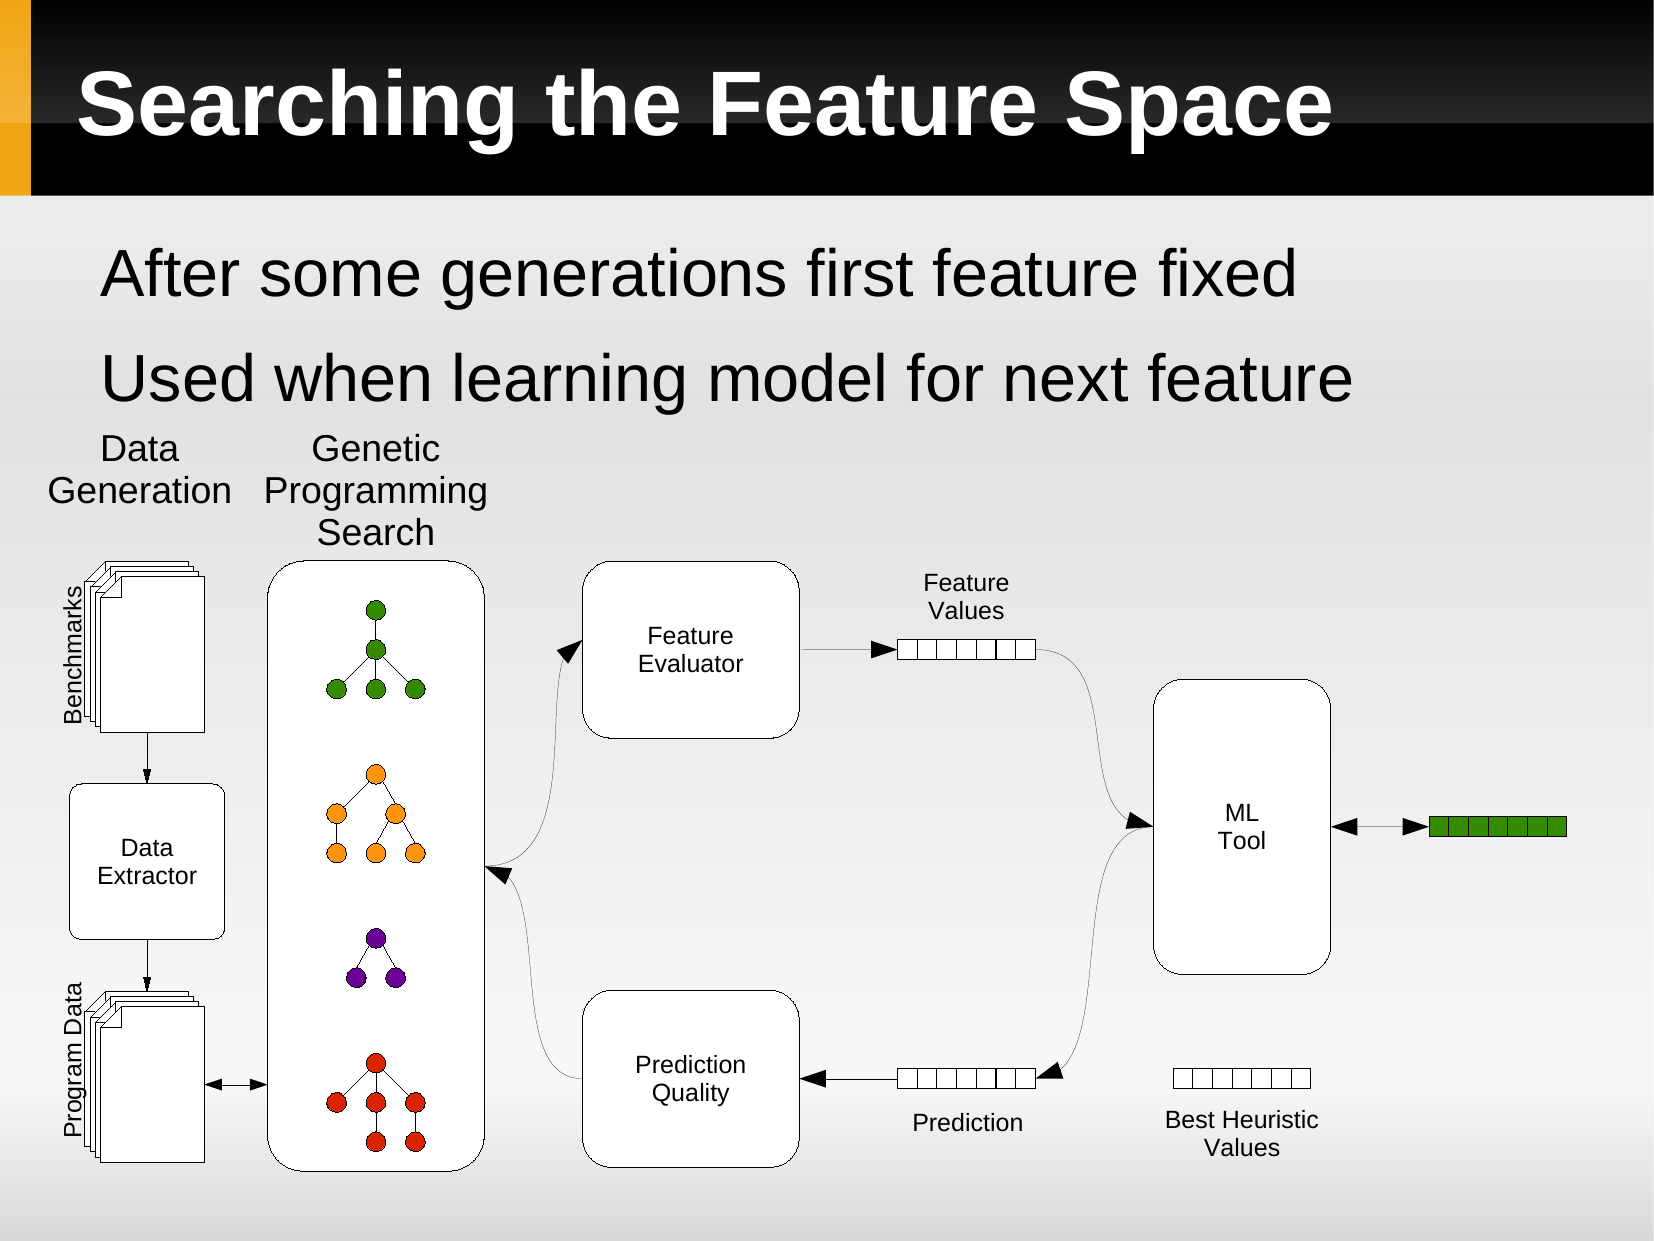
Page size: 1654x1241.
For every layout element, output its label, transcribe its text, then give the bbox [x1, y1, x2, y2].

list After some generations first feature fixed Used when learning model for next feature [82, 236, 1571, 434]
text_box [897, 1068, 1036, 1089]
text_box [143, 769, 151, 784]
text_box Prediction Quality [582, 990, 800, 1168]
title Searching the Feature Space [76, 7, 1565, 200]
text_box Best Heuristic Values [1133, 1098, 1351, 1170]
text_box [267, 562, 485, 1172]
text_box Feature Evaluator [582, 561, 800, 739]
text_box Prediction [879, 1100, 1057, 1144]
picture [0, 0, 1654, 1241]
text_box Benchmarks [51, 563, 115, 741]
text_box Data Extractor [69, 783, 225, 940]
text_box [1173, 1068, 1311, 1089]
text_box Feature Values [877, 561, 1056, 632]
text_box Program Data [51, 946, 115, 1154]
text_box ML Tool [1153, 679, 1331, 975]
text_box [1429, 816, 1567, 837]
text_box [897, 639, 1036, 660]
text_box [103, 561, 205, 733]
text_box [95, 977, 205, 1163]
text_box Genetic Programming Search [248, 434, 504, 562]
text_box Data Generation [11, 420, 268, 520]
